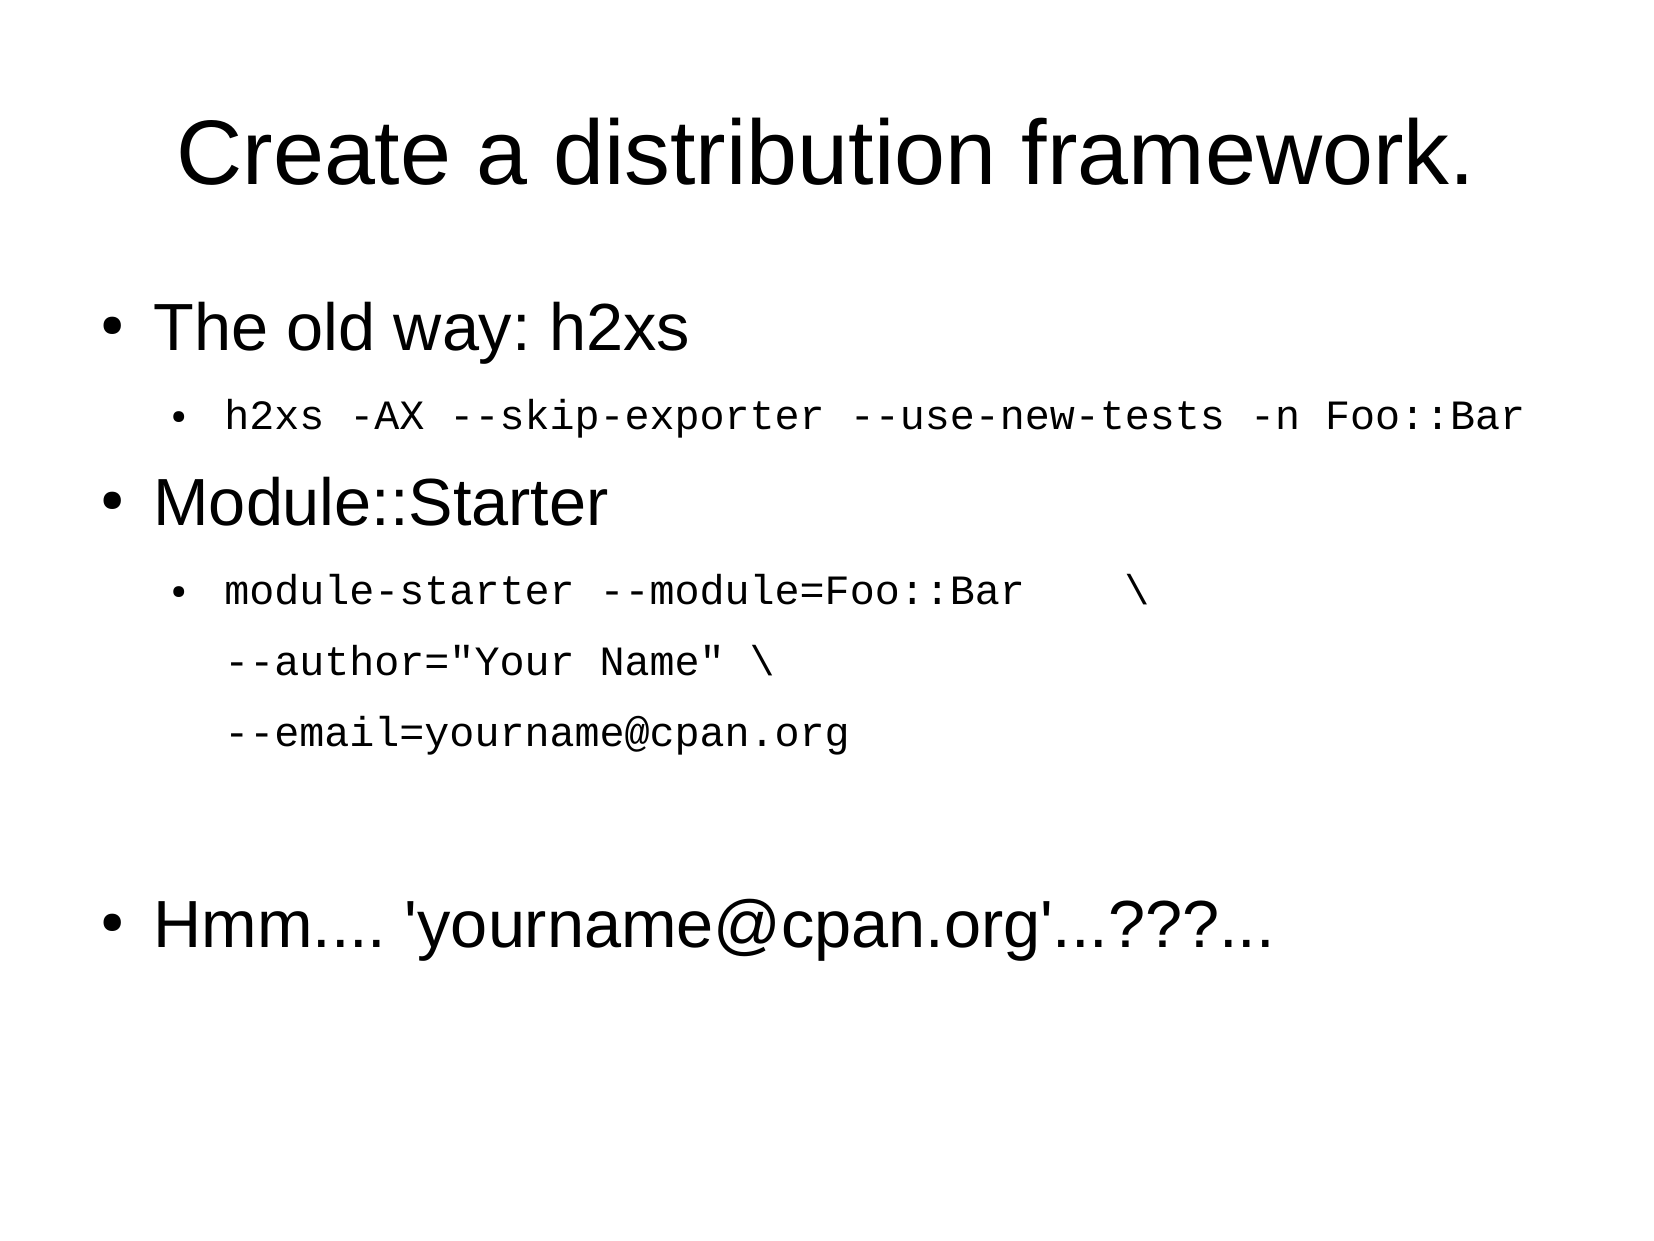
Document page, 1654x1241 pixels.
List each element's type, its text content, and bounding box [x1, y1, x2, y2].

list The old way: h2xs h2xs -AX --skip-exporter --use-new-tests -n Foo::Bar Module::Starter module-starter --module=Foo::Bar \ --author="Your Name" \ --email=yourname@cpan.org Hmm.... 'yourname@cpan.org'...???... [82, 290, 1571, 1109]
title Create a distribution framework. [82, 49, 1571, 257]
